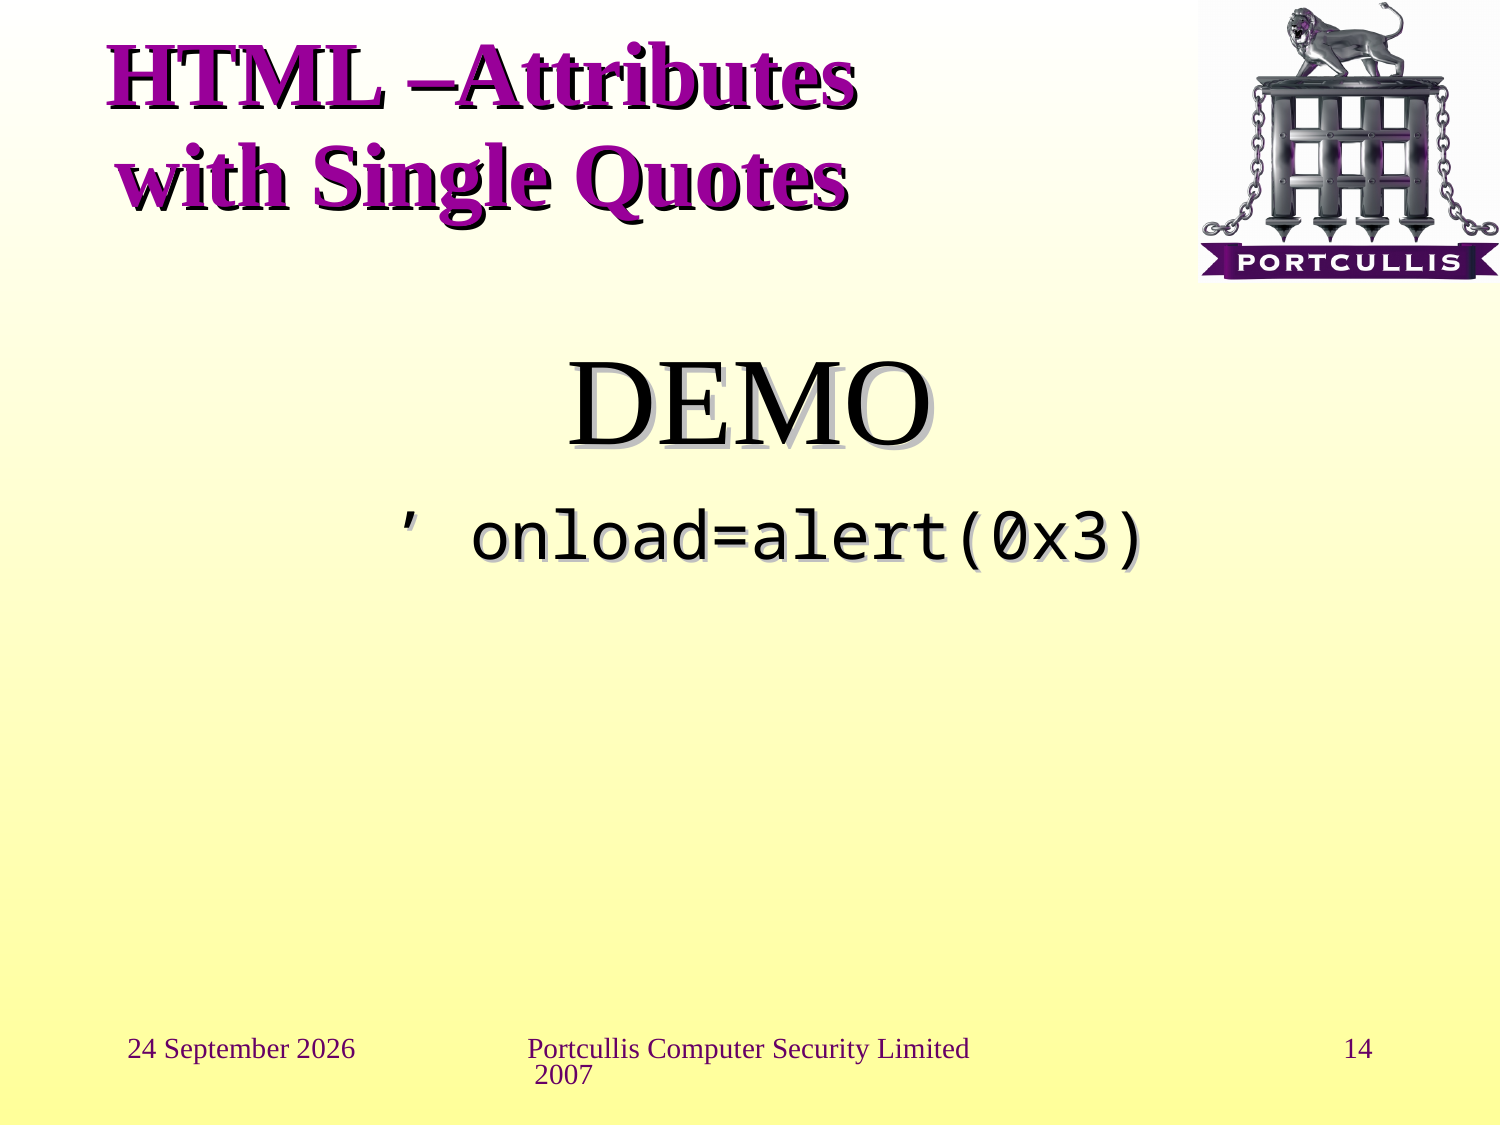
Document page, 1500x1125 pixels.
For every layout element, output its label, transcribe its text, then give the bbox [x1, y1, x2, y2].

list DEMO ’ onload=alert(0x3) [112, 324, 1388, 1001]
title HTML –Attributes with Single Quotes [0, 0, 963, 250]
picture [1198, 0, 1500, 283]
